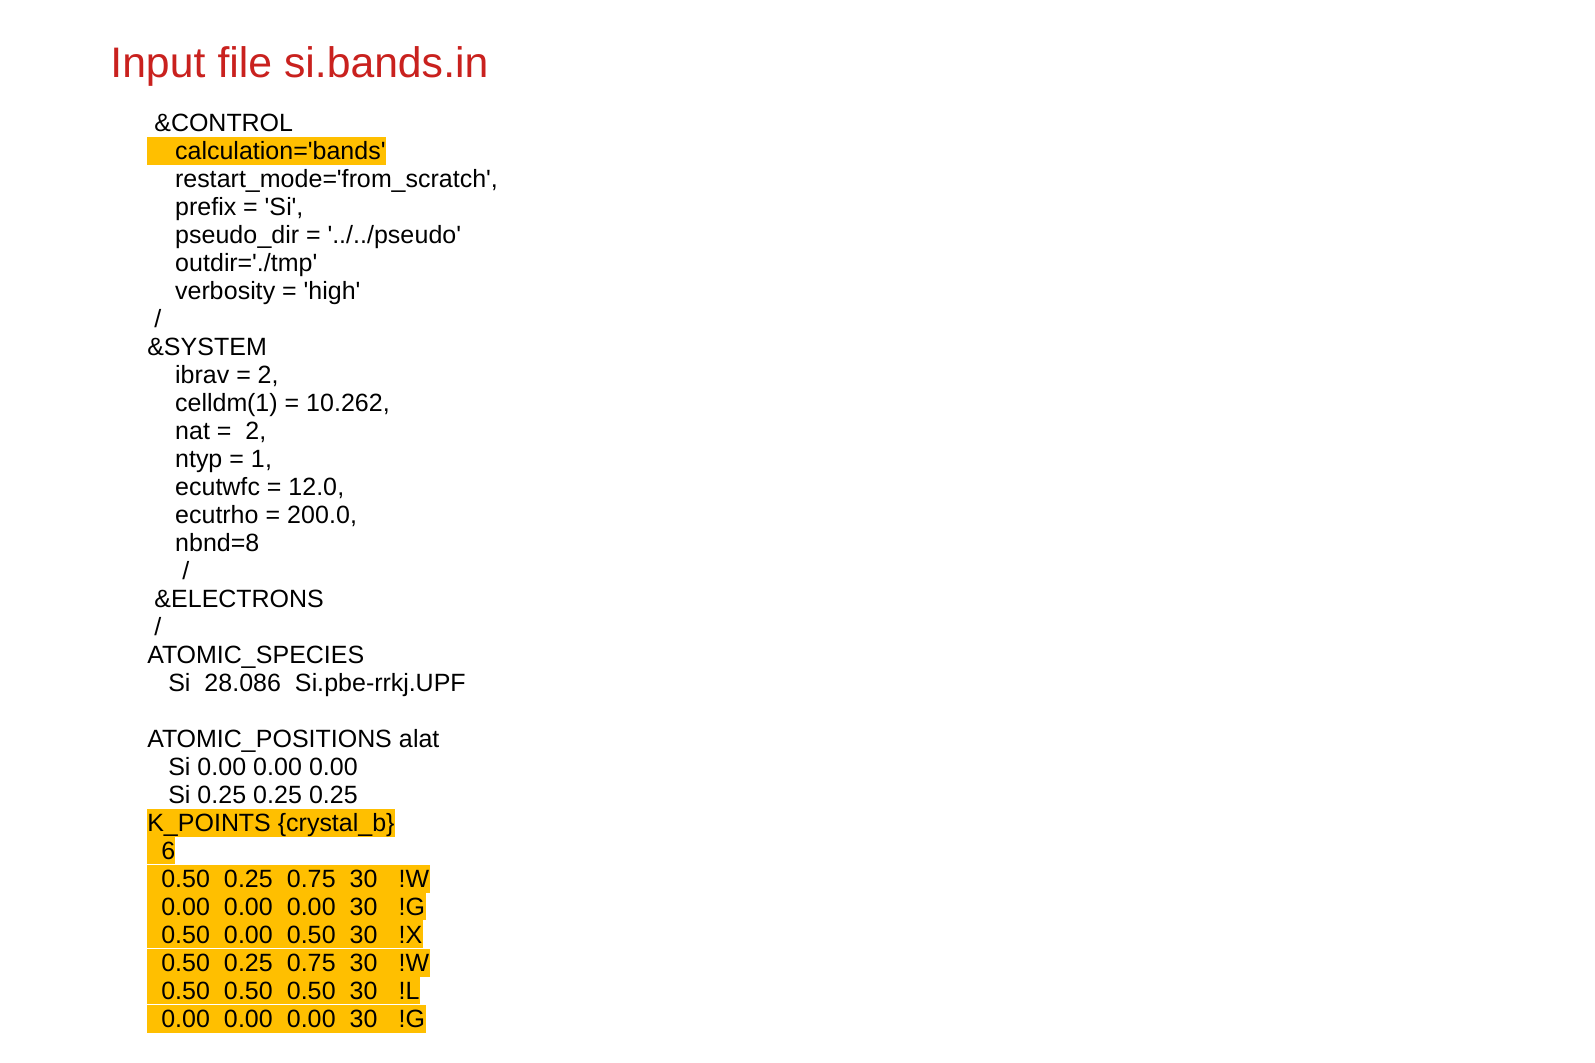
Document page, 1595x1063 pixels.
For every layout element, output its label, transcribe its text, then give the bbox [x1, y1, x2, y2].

text_box Input file si.bands.in [95, 31, 1155, 97]
text_box &CONTROL calculation='bands' restart_mode='from_scratch', prefix = 'Si', pseudo_dir = '../../pseudo' outdir='./tmp' verbosity = 'high' / &SYSTEM ibrav = 2, celldm(1) = 10.262, nat = 2, ntyp = 1, ecutwfc = 12.0, ecutrho = 200.0, nbnd=8 / &ELECTRONS / ATOMIC_SPECIES Si 28.086 Si.pbe-rrkj.UPF ATOMIC_POSITIONS alat Si 0.00 0.00 0.00 Si 0.25 0.25 0.25 K_POINTS {crystal_b} 6 0.50 0.25 0.75 30 !W 0.00 0.00 0.00 30 !G 0.50 0.00 0.50 30 !X 0.50 0.25 0.75 30 !W 0.50 0.50 0.50 30 !L 0.00 0.00 0.00 30 !G [132, 101, 586, 1063]
